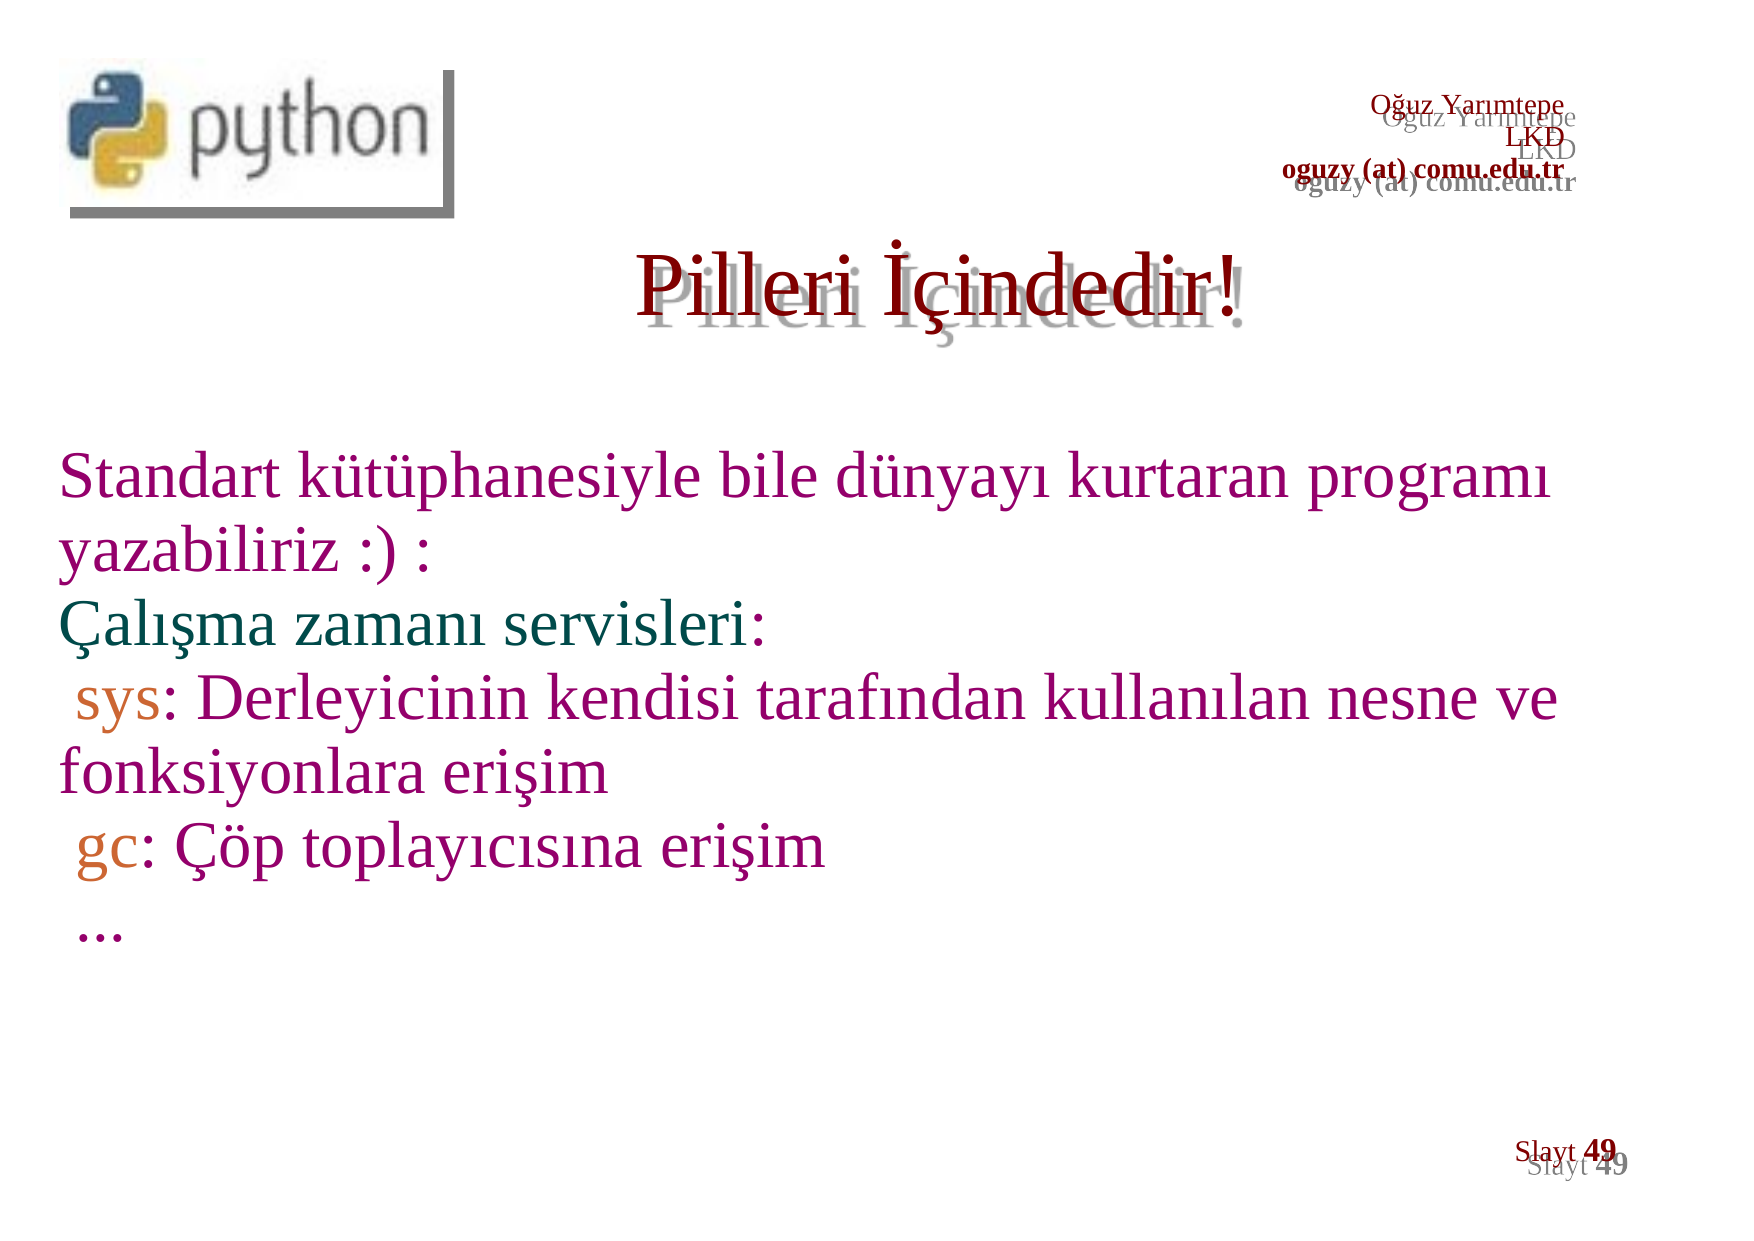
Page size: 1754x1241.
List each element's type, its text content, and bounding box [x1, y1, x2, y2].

title Pilleri İçindedir! [194, 214, 1684, 355]
subtitle Standart kütüphanesiyle bile dünyayı kurtaran programı yazabiliriz :) : Çalışma zamanı servisleri: sys: Derleyicinin kendisi tarafından kullanılan nesne ve fonksiyonlara erişim gc: Çöp toplayıcısına erişim ... [59, 360, 1695, 1034]
picture [59, 58, 443, 207]
